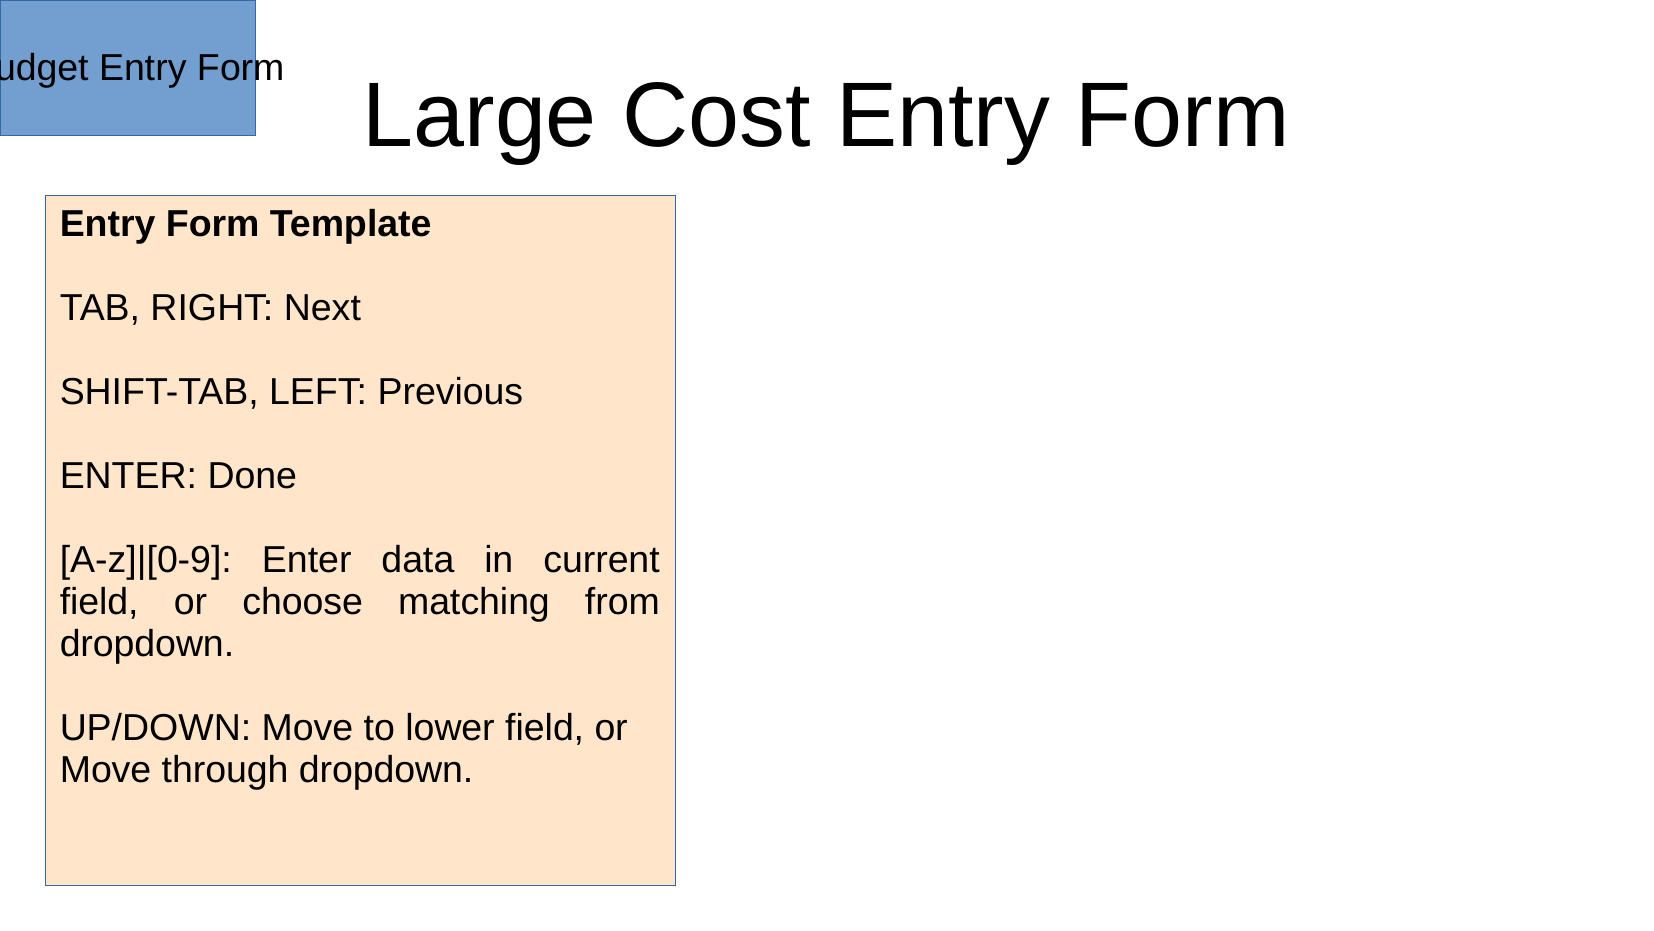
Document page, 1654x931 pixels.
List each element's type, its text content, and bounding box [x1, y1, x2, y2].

text_box Budget Entry Form [0, 0, 256, 136]
text_box Entry Form Template TAB, RIGHT: Next SHIFT-TAB, LEFT: Previous ENTER: Done [A-z]|[0-9]: Enter data in current field, or choose matching from dropdown. UP/DOWN: Move to lower field, or Move through dropdown. [45, 195, 676, 886]
title Large Cost Entry Form [82, 37, 1571, 193]
